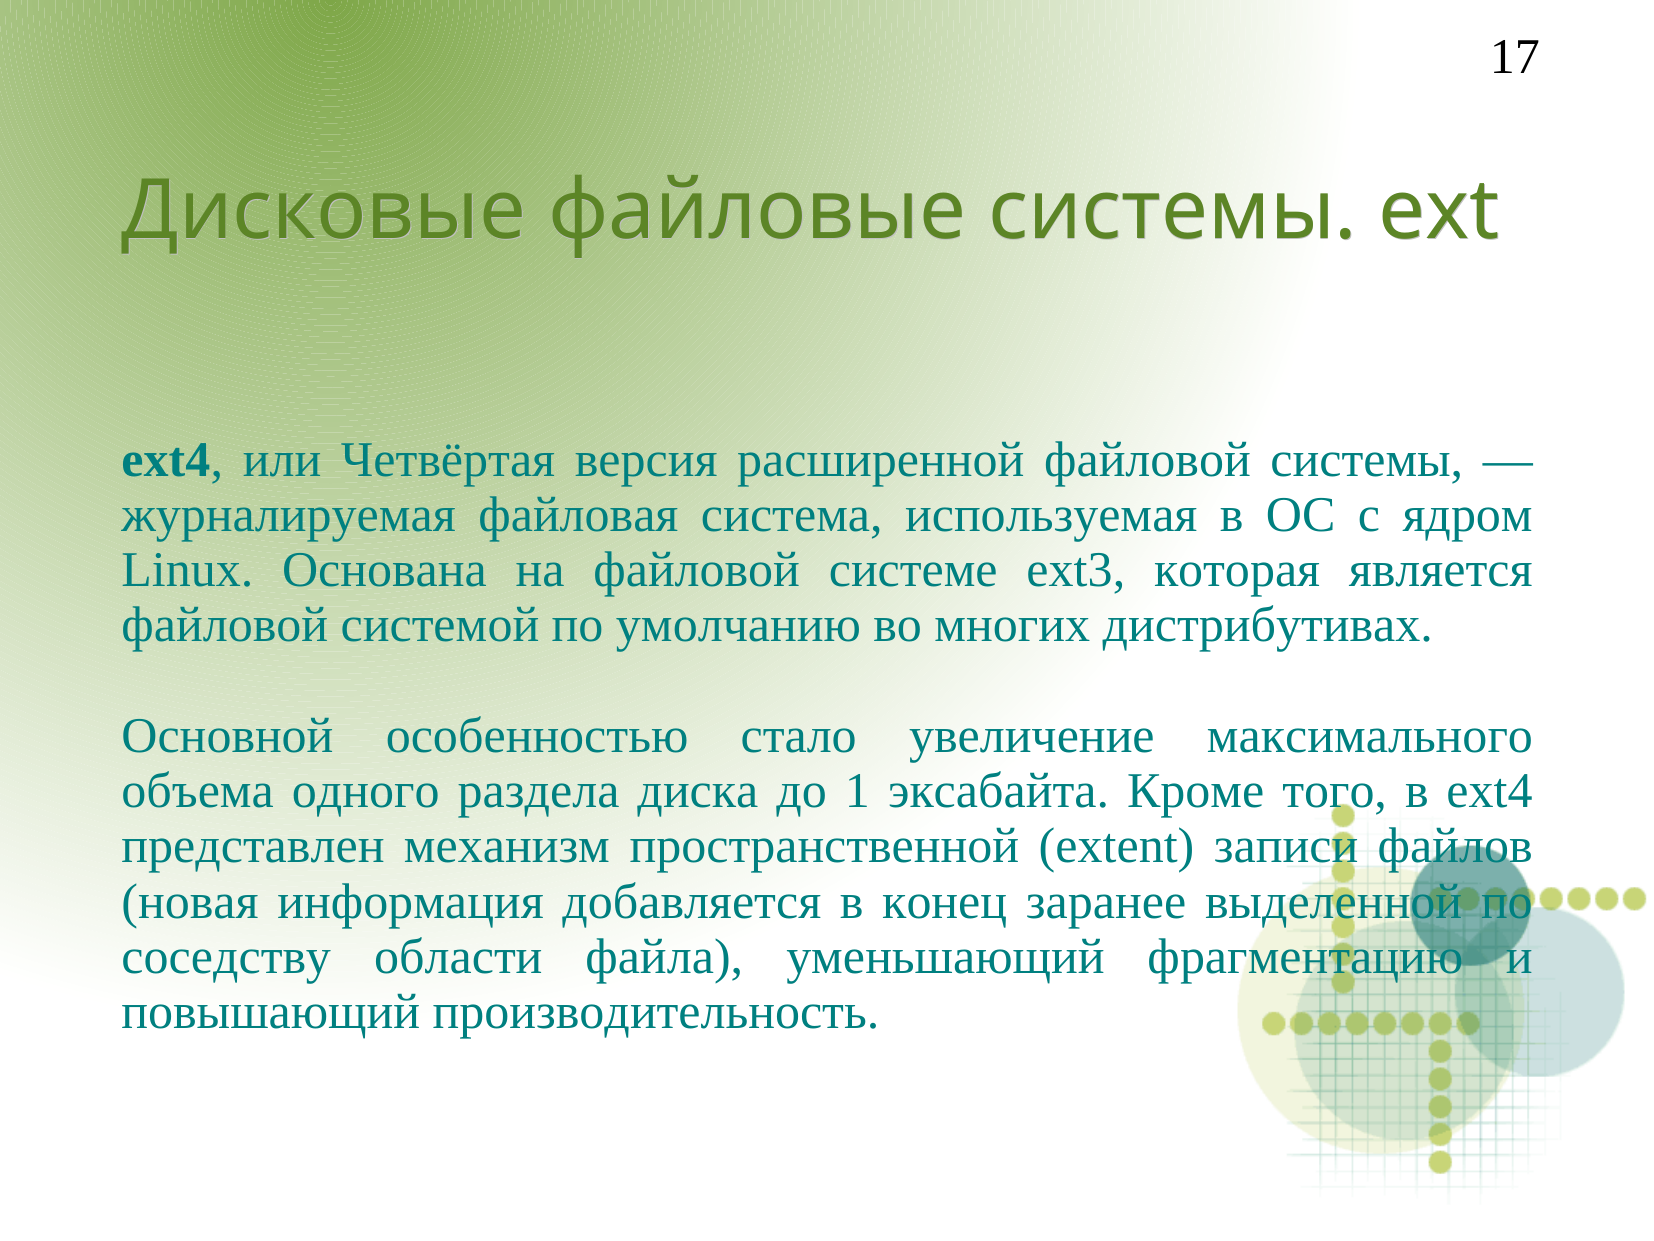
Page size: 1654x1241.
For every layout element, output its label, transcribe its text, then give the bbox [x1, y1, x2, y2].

picture [1224, 792, 1654, 1211]
text_box <номер> [1500, 29, 1654, 89]
title Дисковые файловые системы. ext [121, 102, 1534, 311]
subtitle ext4, или Четвёртая версия расширенной файловой системы, — журналируемая файловая система, используемая в ОС с ядром Linux. Основана на файловой системе ext3, которая является файловой системой по умолчанию во многих дистрибутивах. Основной особенностью стало увеличение максимального объема одного раздела диска до 1 эксабайта. Кроме того, в ext4 представлен механизм пространственной (extent) записи файлов (новая информация добавляется в конец заранее выделенной по соседству области файла), уменьшающий фрагментацию и повышающий производительность. [121, 344, 1534, 1127]
